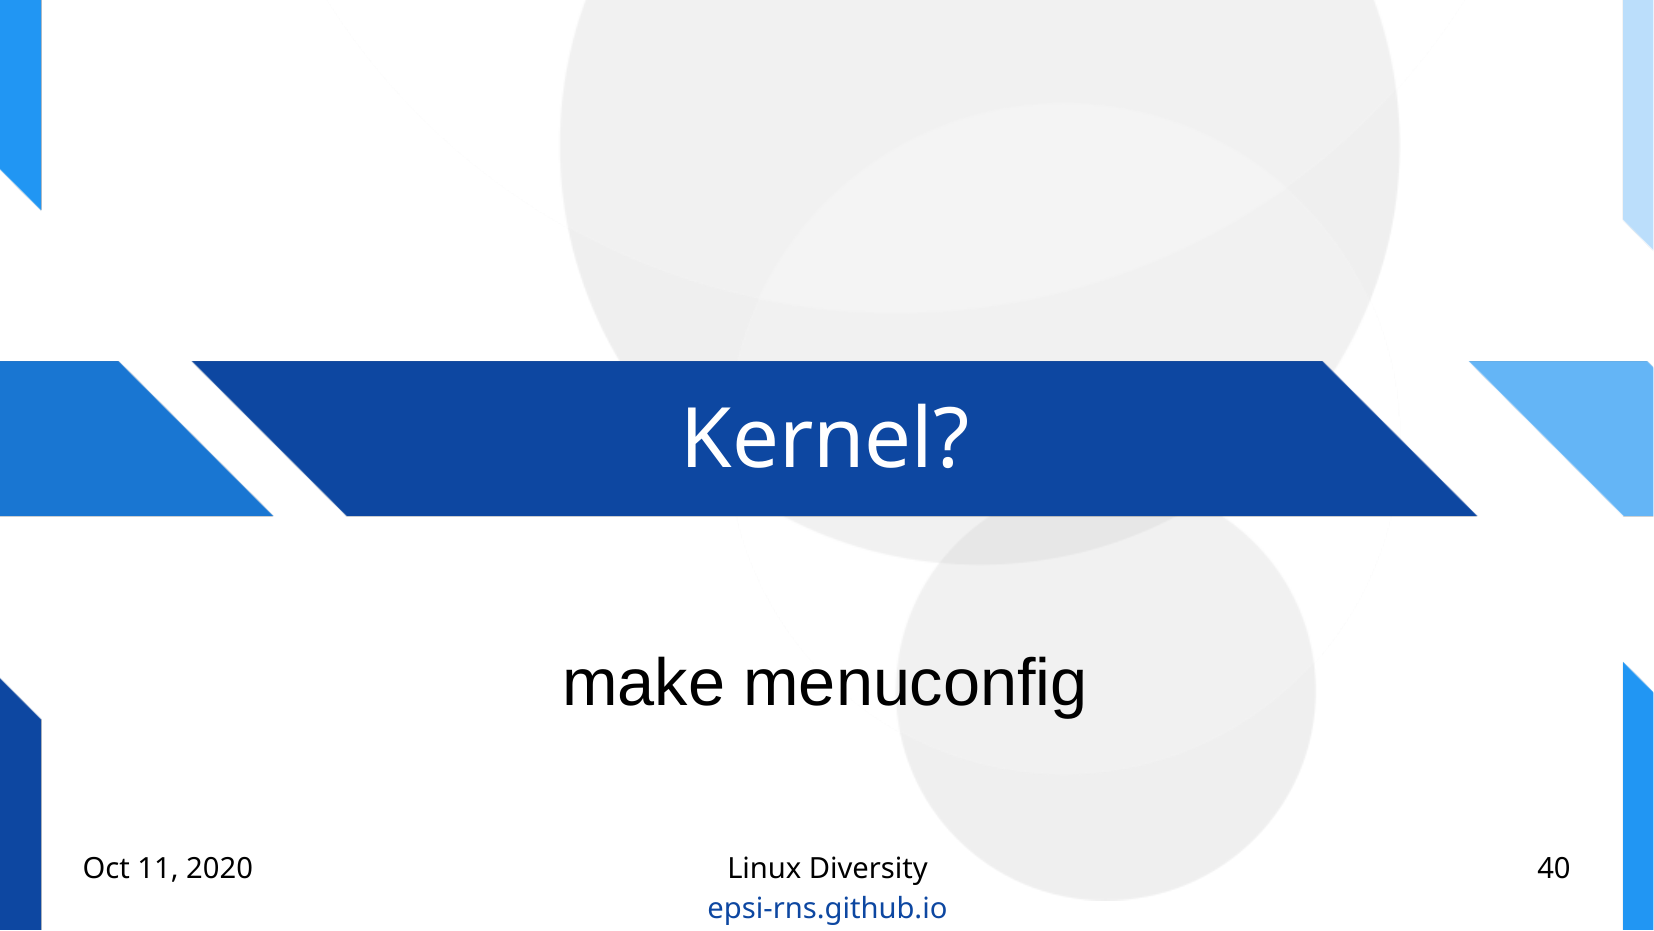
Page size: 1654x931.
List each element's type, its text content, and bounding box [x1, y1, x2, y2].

subtitle make menuconfig [82, 540, 1568, 826]
title Kernel? [82, 360, 1568, 511]
picture [0, 0, 1654, 930]
